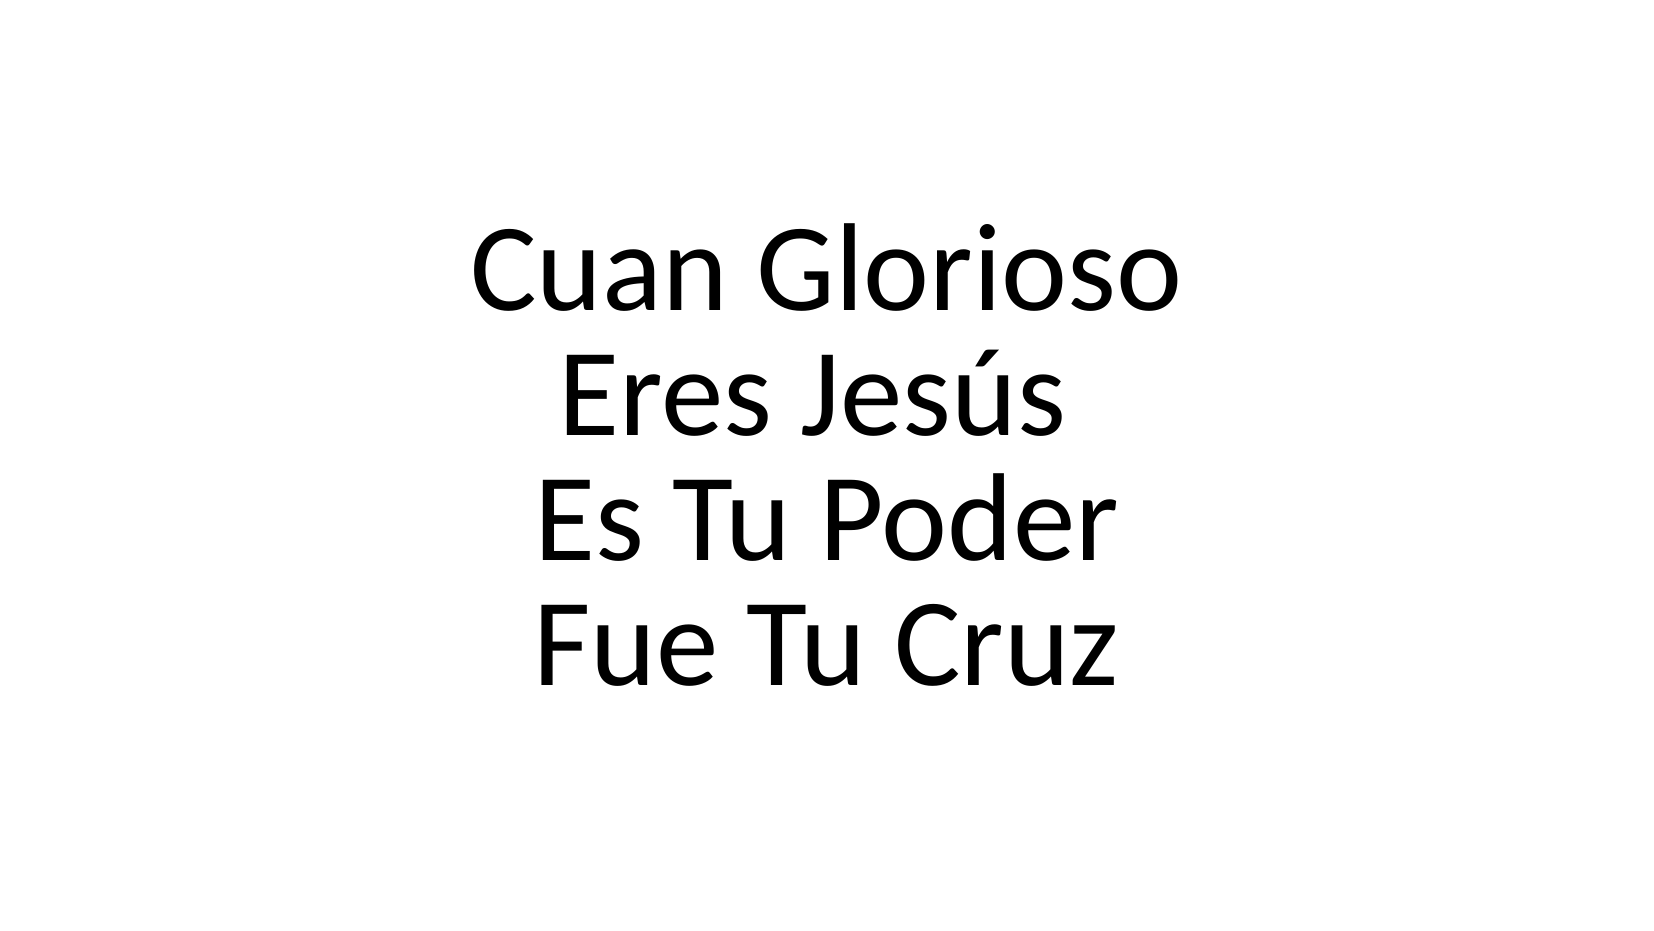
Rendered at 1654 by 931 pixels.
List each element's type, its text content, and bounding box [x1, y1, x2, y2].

title Cuan Glorioso Eres Jesús Es Tu Poder Fue Tu Cruz [0, 3, 1654, 931]
